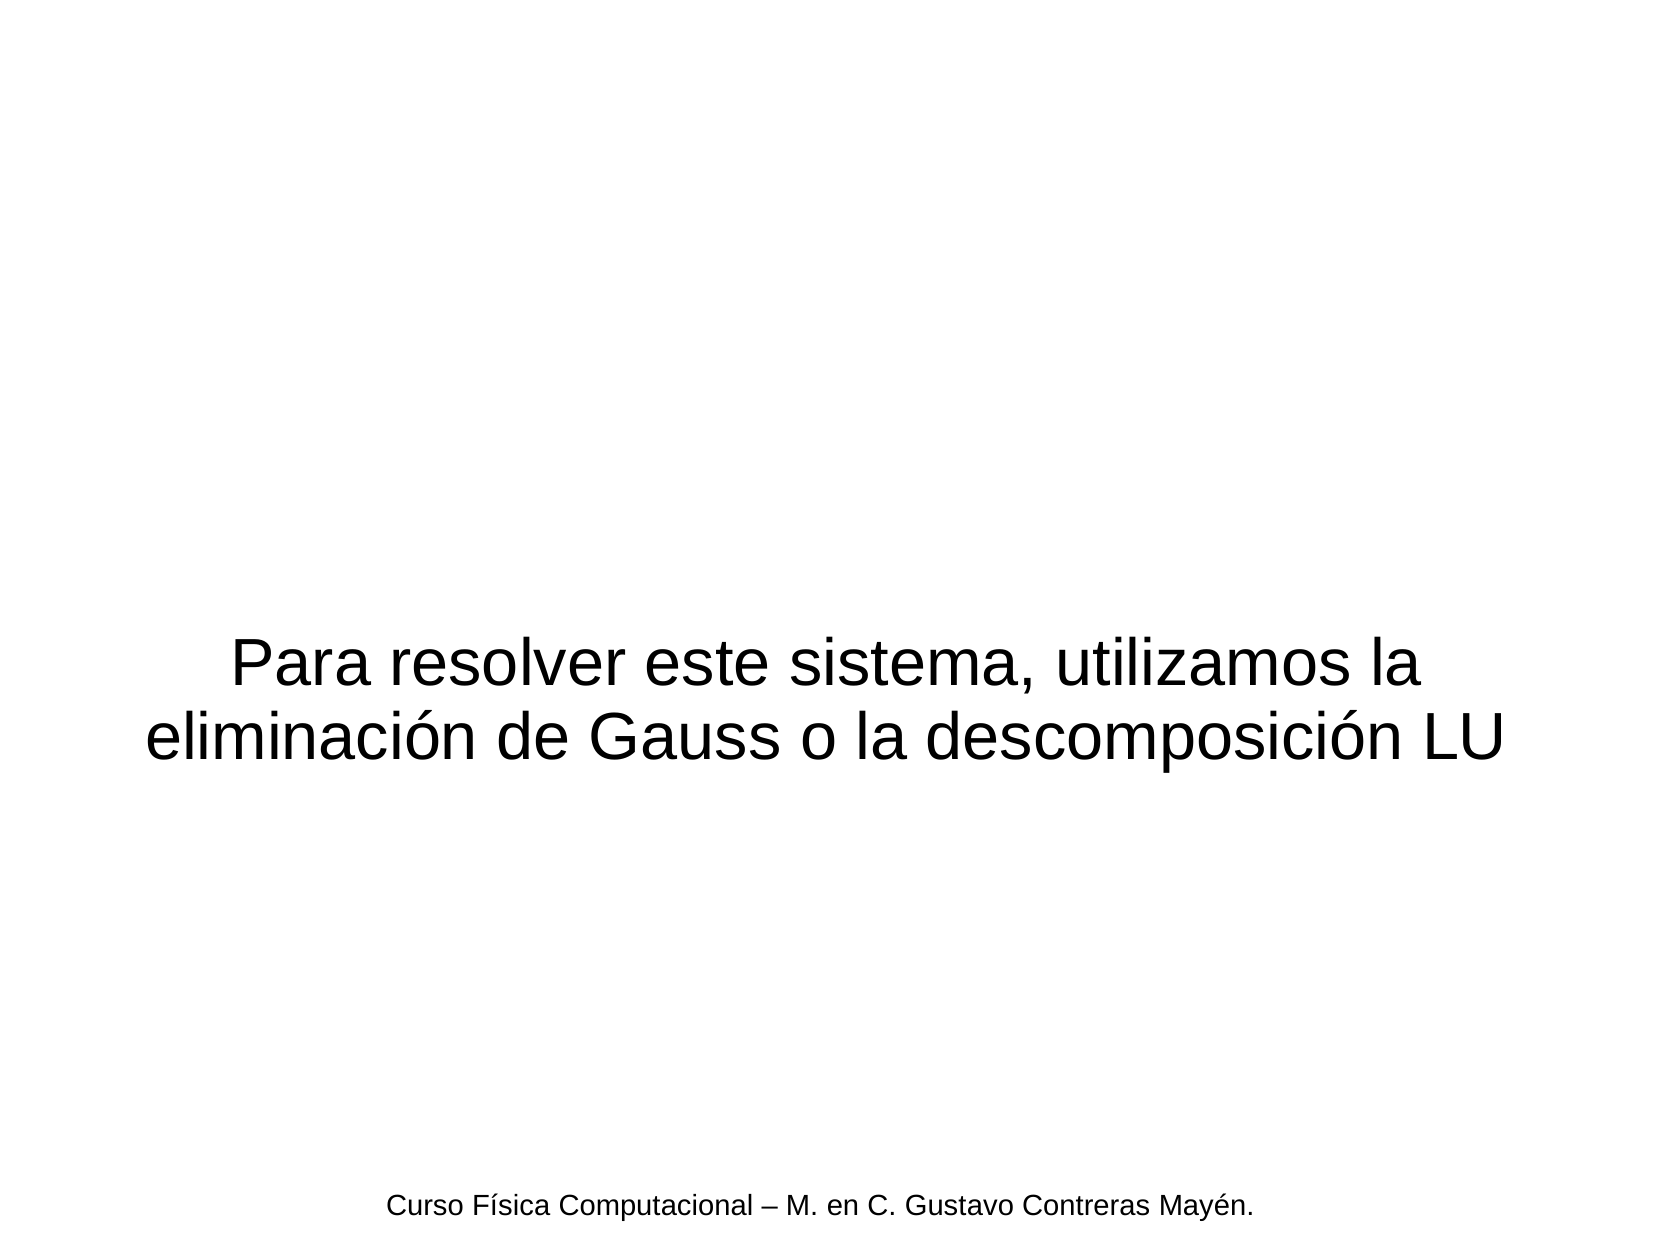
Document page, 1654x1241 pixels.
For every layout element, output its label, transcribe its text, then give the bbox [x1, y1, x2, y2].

subtitle Para resolver este sistema, utilizamos la eliminación de Gauss o la descomposición LU [82, 290, 1571, 1109]
